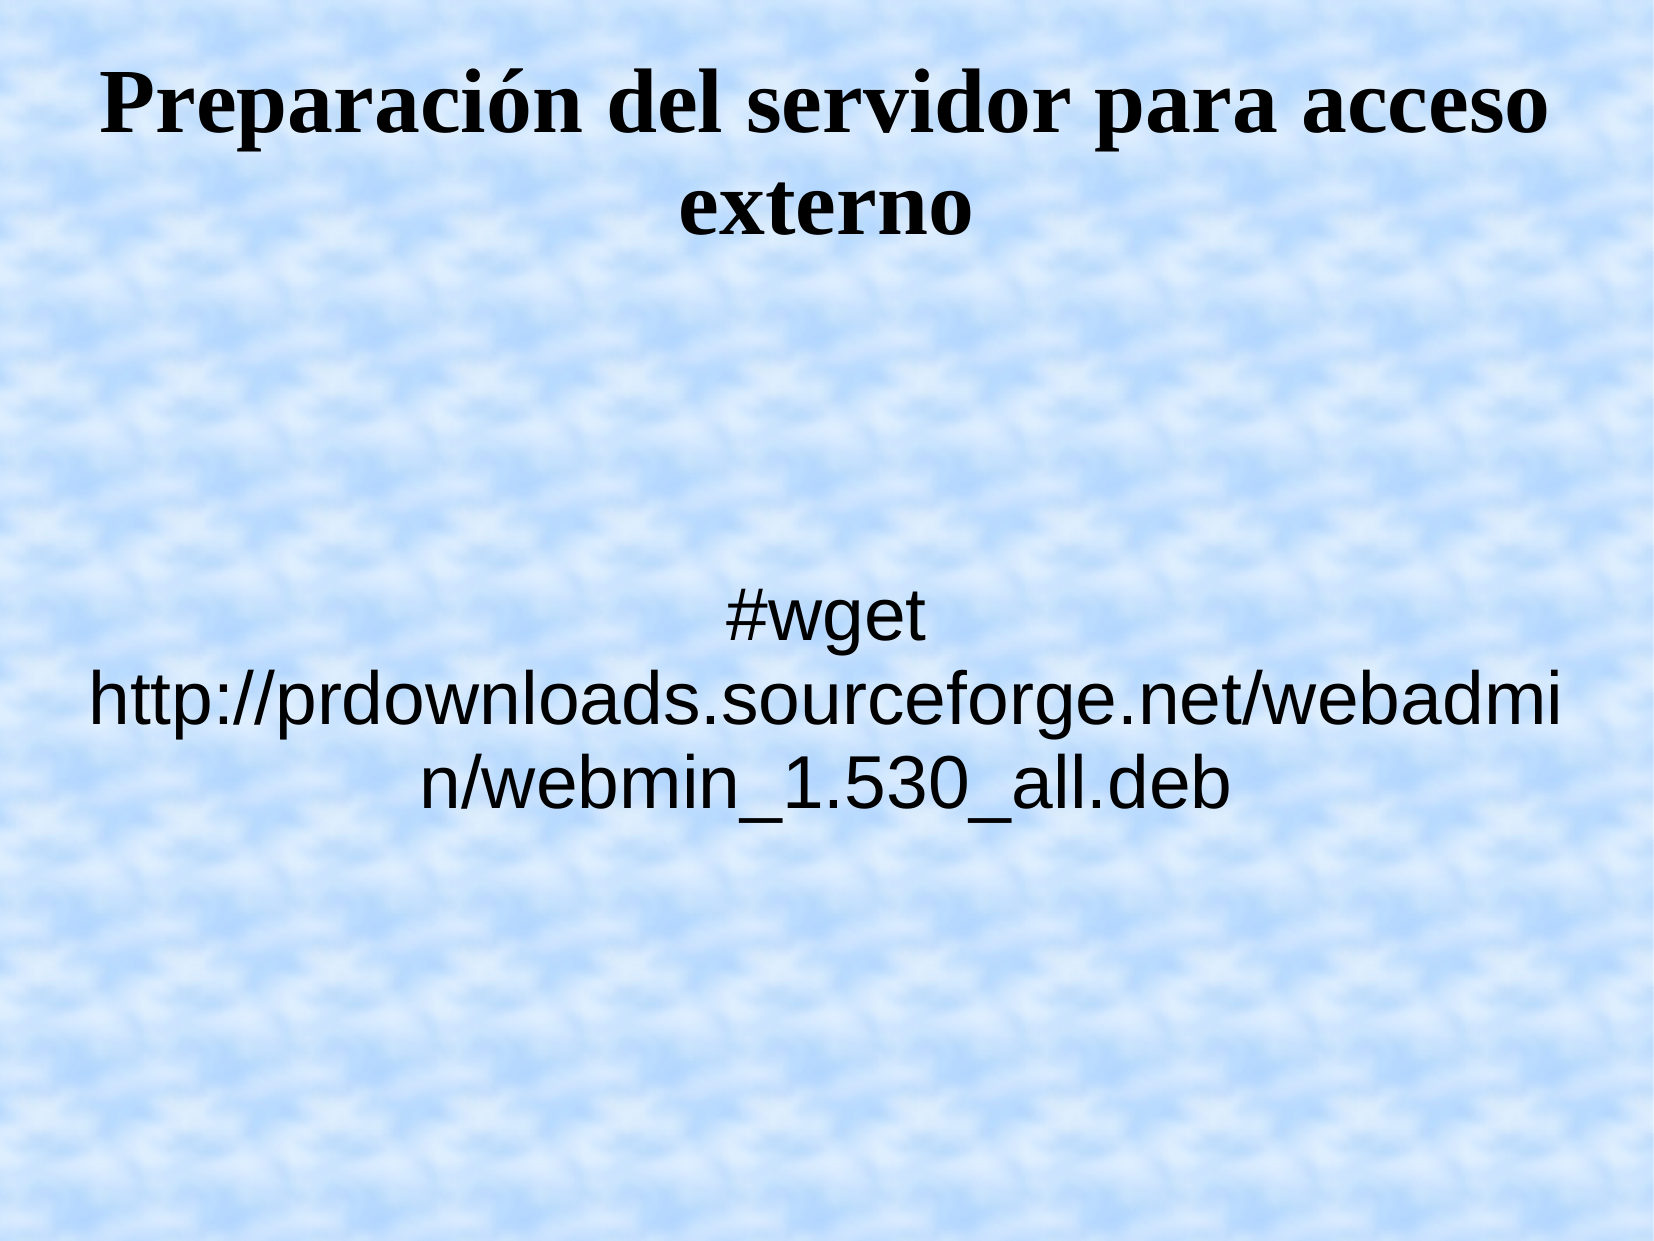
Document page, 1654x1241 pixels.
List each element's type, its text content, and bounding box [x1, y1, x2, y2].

subtitle #wget http://prdownloads.sourceforge.net/webadmin/webmin_1.530_all.deb [82, 297, 1571, 1102]
title Preparación del servidor para acceso externo [82, 33, 1571, 273]
picture [0, 0, 1654, 1241]
